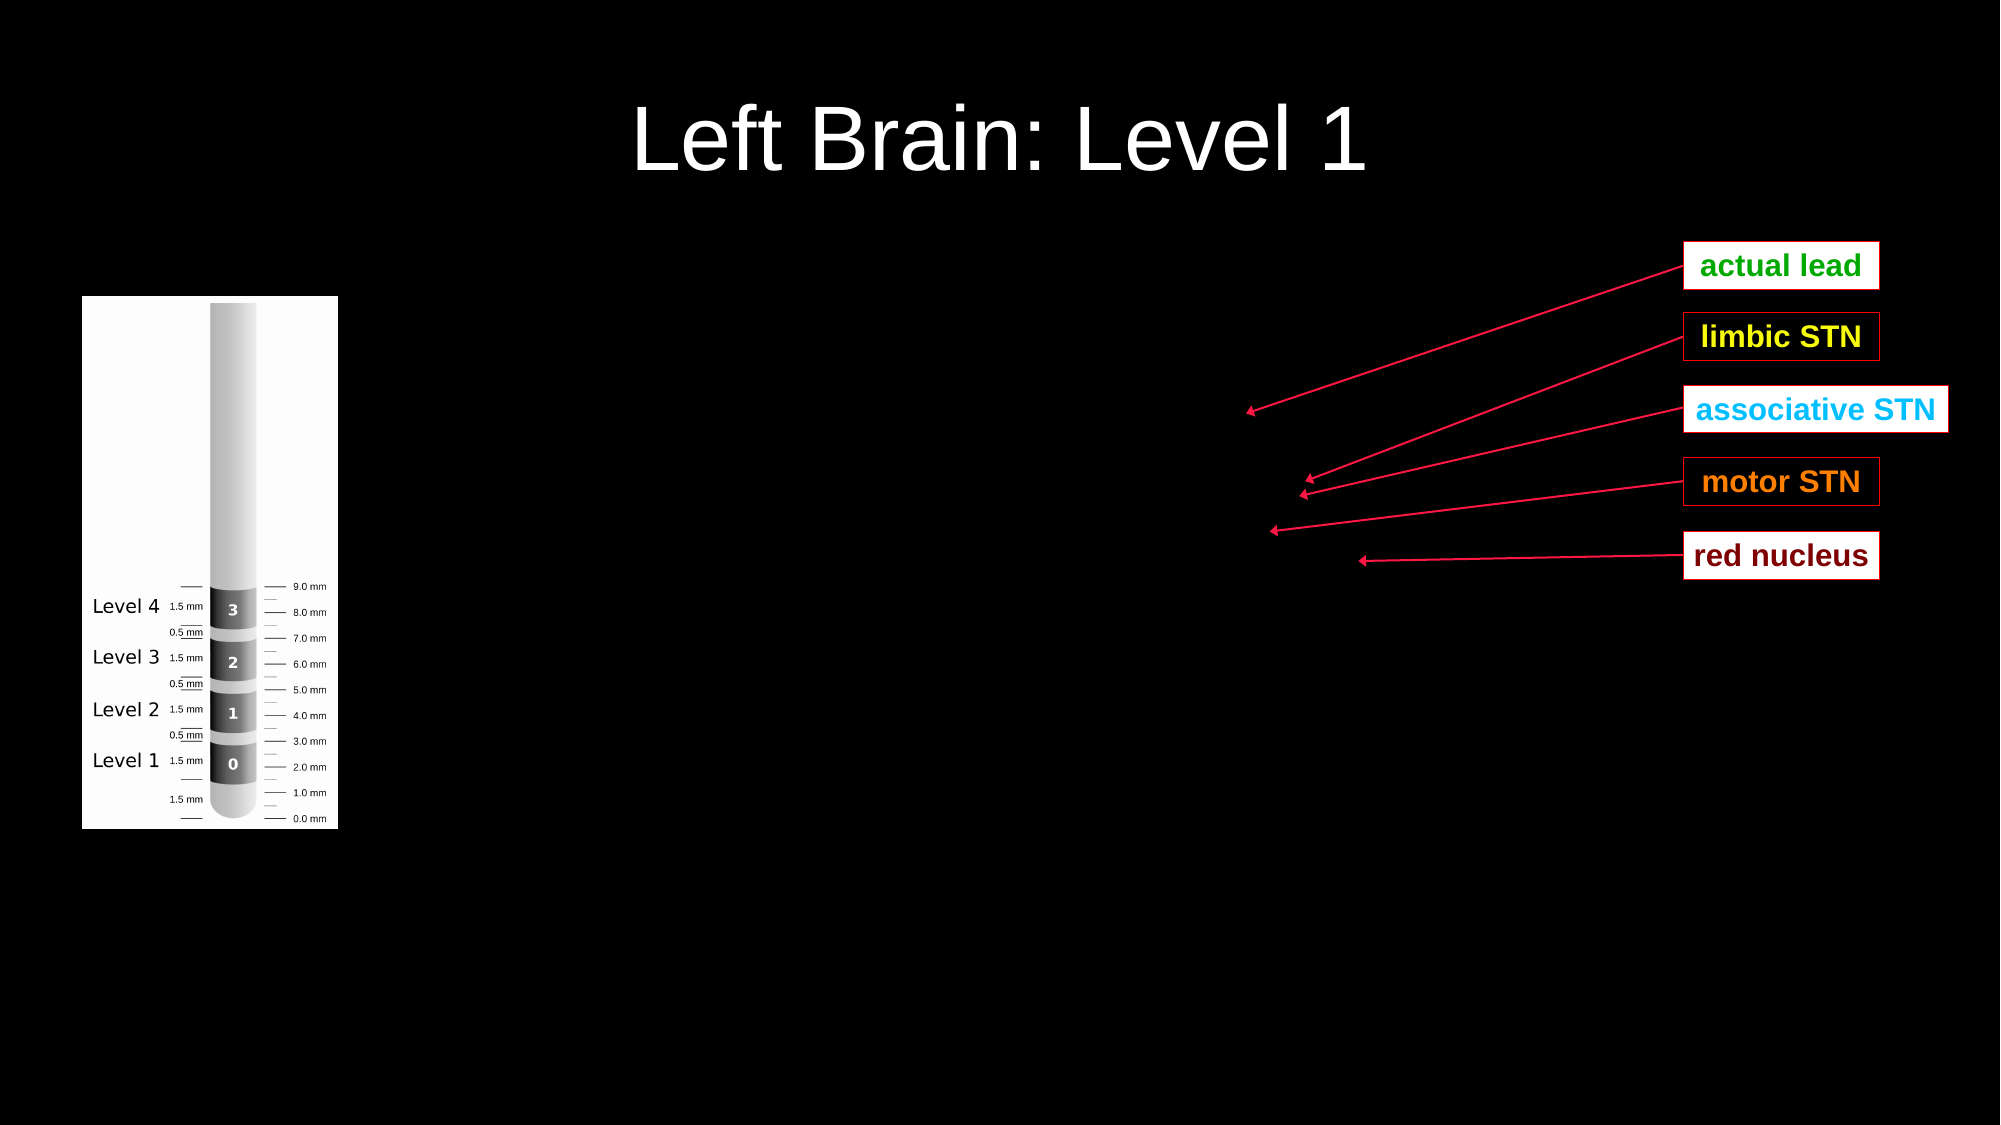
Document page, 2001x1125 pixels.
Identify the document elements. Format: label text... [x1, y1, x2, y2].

text_box red nucleus [1683, 531, 1880, 580]
title Left Brain: Level 1 [99, 44, 1900, 233]
picture [82, 296, 338, 829]
text_box actual lead [1683, 241, 1880, 290]
text_box motor STN [1683, 457, 1880, 506]
text_box limbic STN [1683, 312, 1880, 361]
text_box associative STN [1683, 385, 1949, 433]
